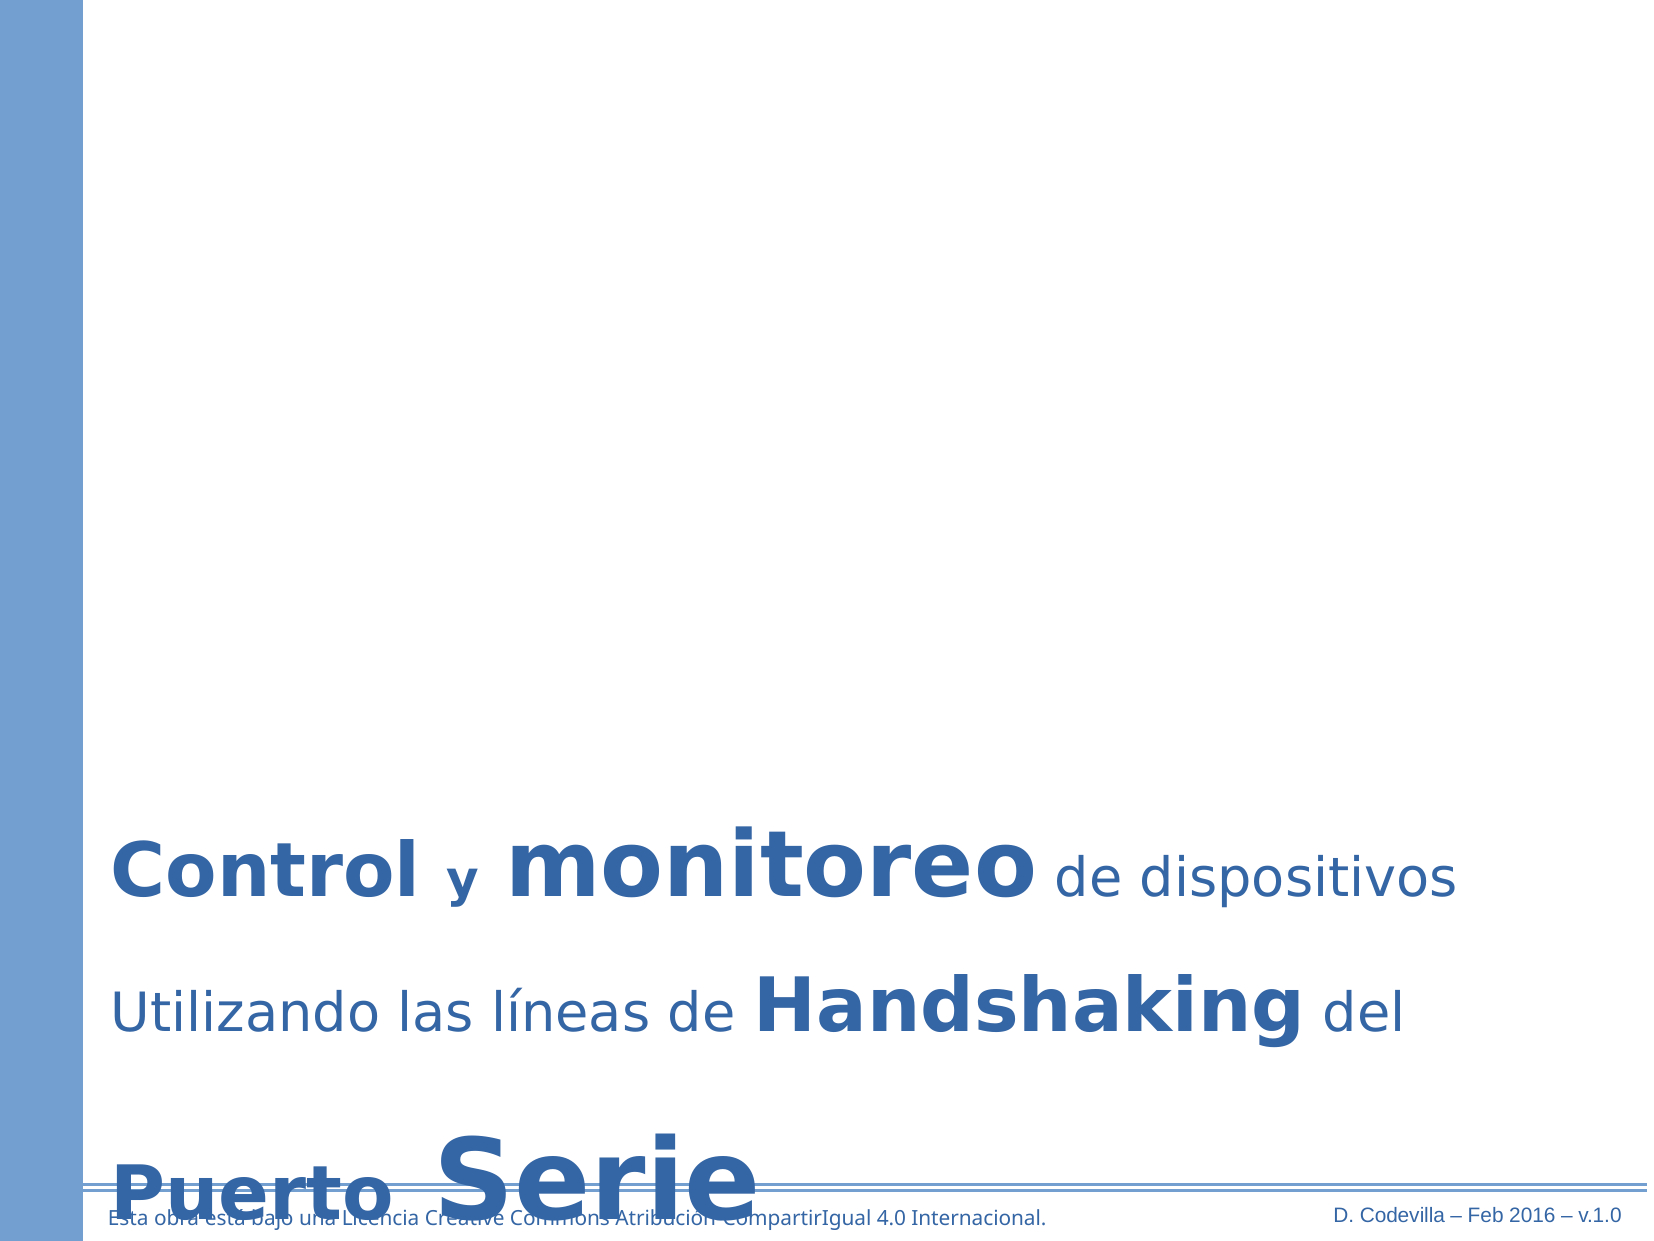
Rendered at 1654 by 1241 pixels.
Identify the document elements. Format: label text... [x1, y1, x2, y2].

text_box Control y monitoreo de dispositivos Utilizando las líneas de Handshaking del Puerto Serie [95, 750, 1474, 1201]
